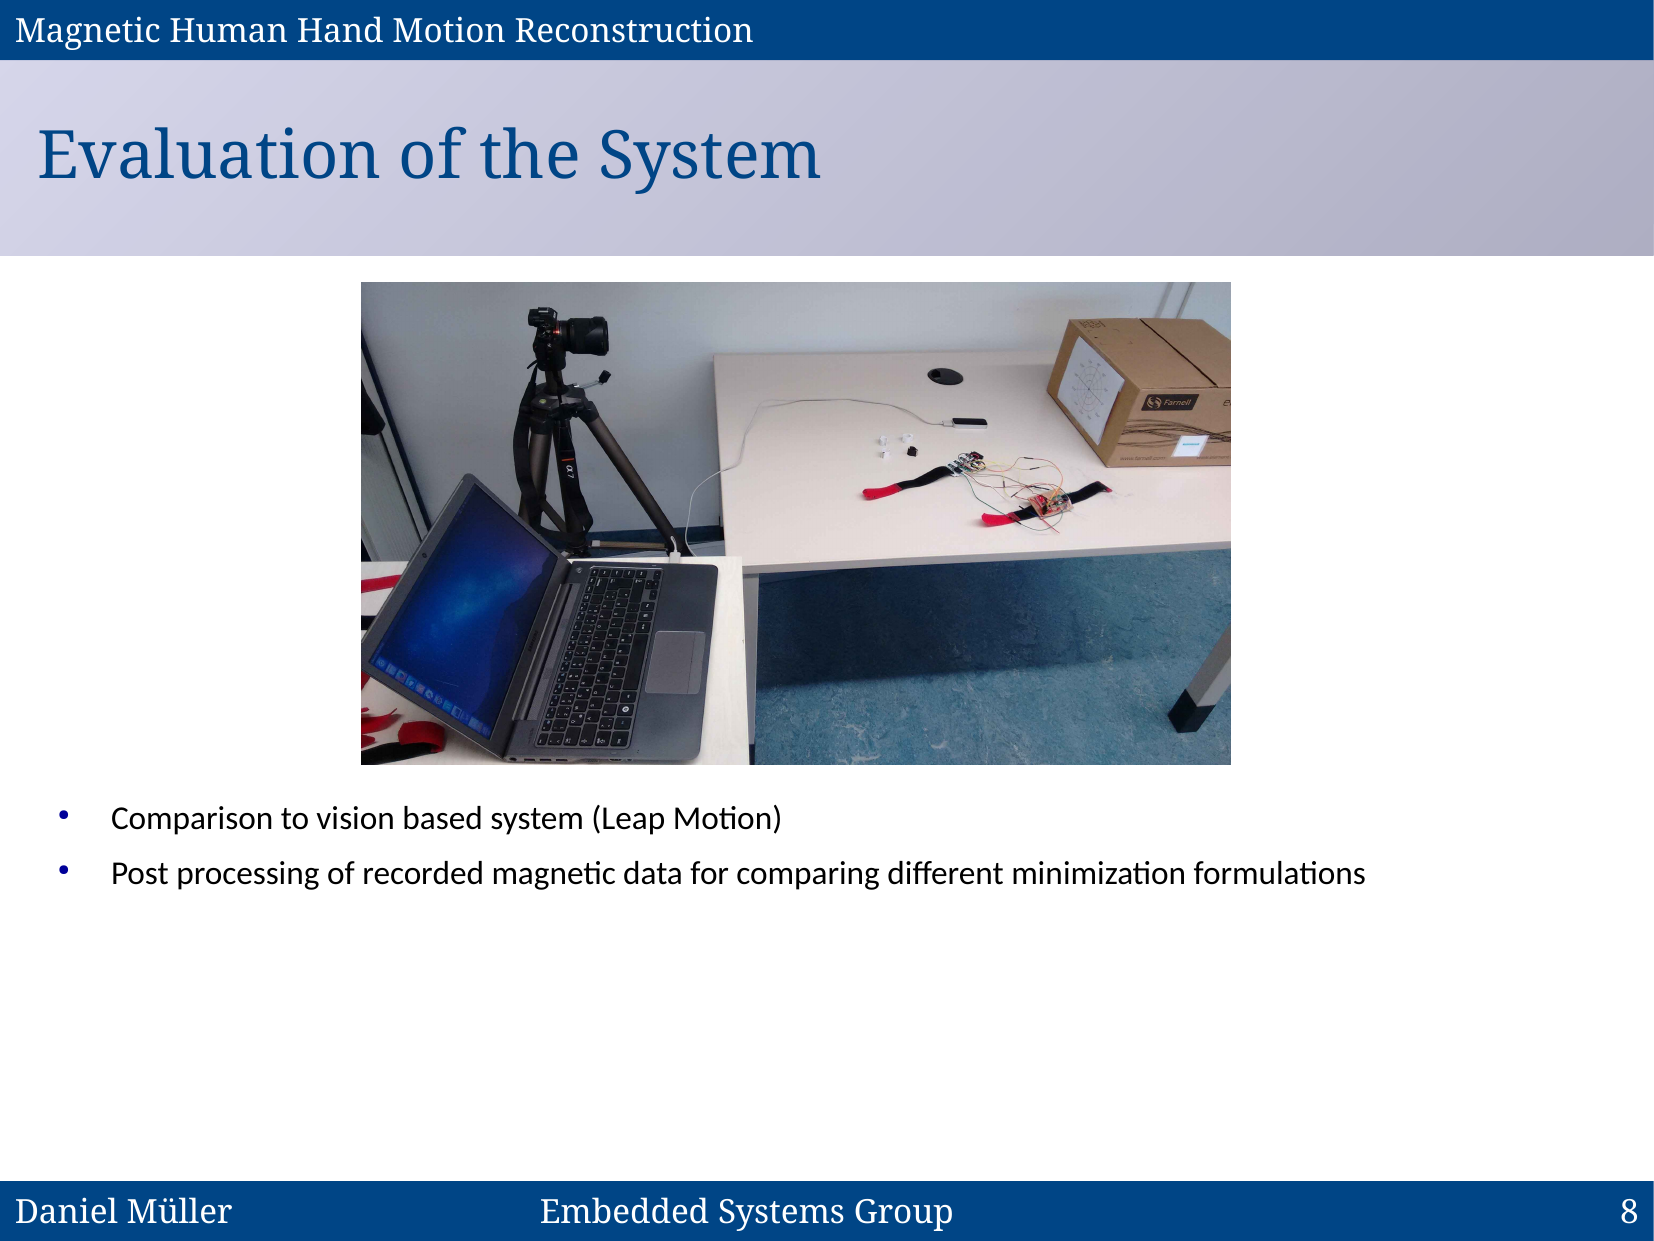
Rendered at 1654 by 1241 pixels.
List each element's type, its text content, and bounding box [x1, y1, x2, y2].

list Comparison to vision based system (Leap Motion) Post processing of recorded magnetic data for comparing different minimization formulations [40, 796, 1606, 1141]
title Evaluation of the System [37, 47, 1411, 256]
picture [361, 282, 1231, 766]
